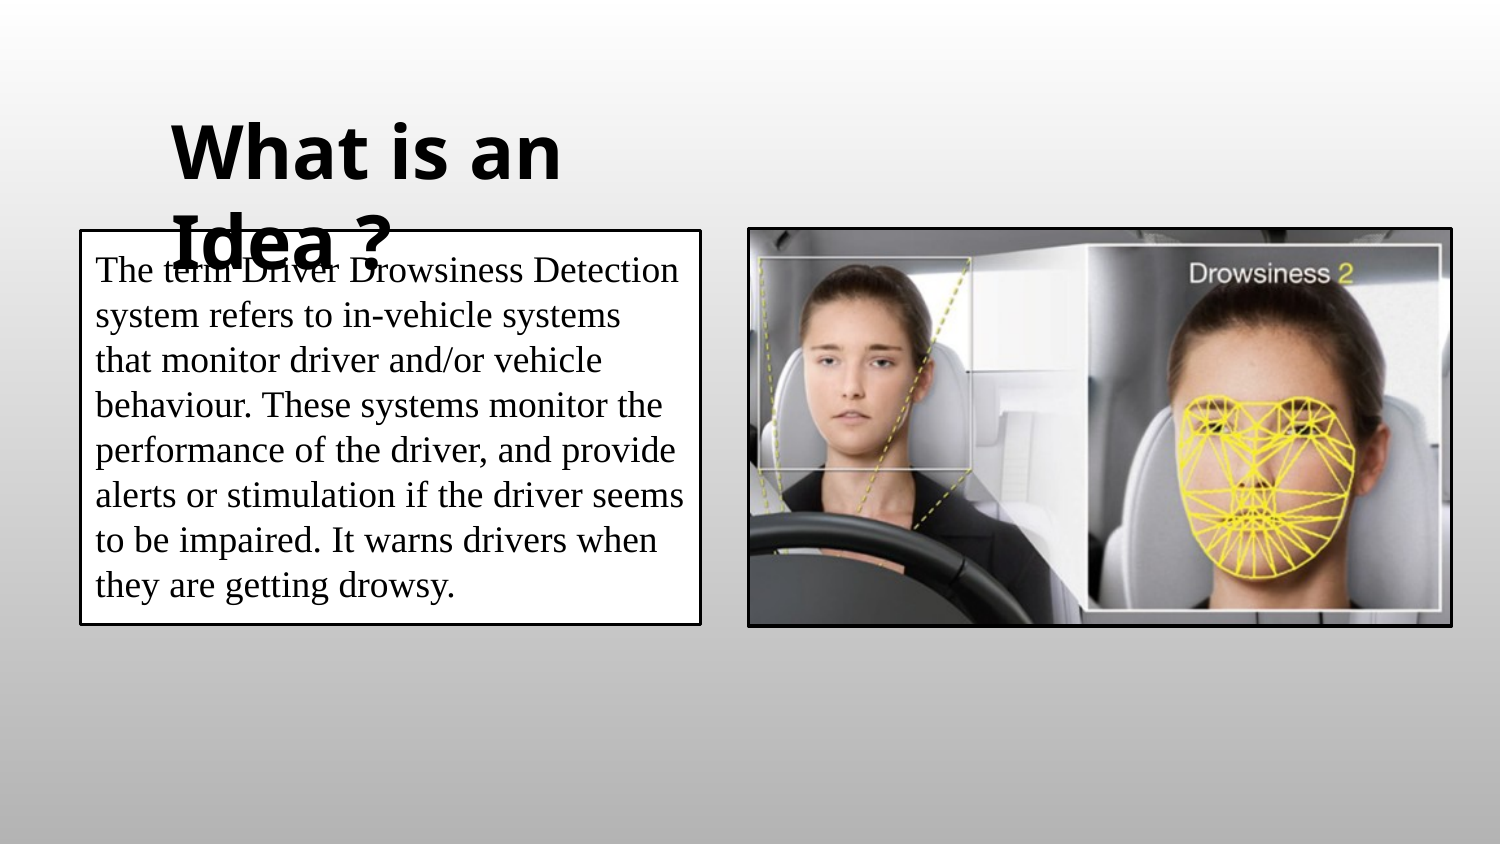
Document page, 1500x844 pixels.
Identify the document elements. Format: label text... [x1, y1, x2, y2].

picture [750, 230, 1450, 625]
text_box The term Driver Drowsiness Detection system refers to in-vehicle systems that monitor driver and/or vehicle behaviour. These systems monitor the performance of the driver, and provide alerts or stimulation if the driver seems to be impaired. It warns drivers when they are getting drowsy. [80, 230, 701, 625]
text_box What is an Idea ? [156, 89, 760, 215]
